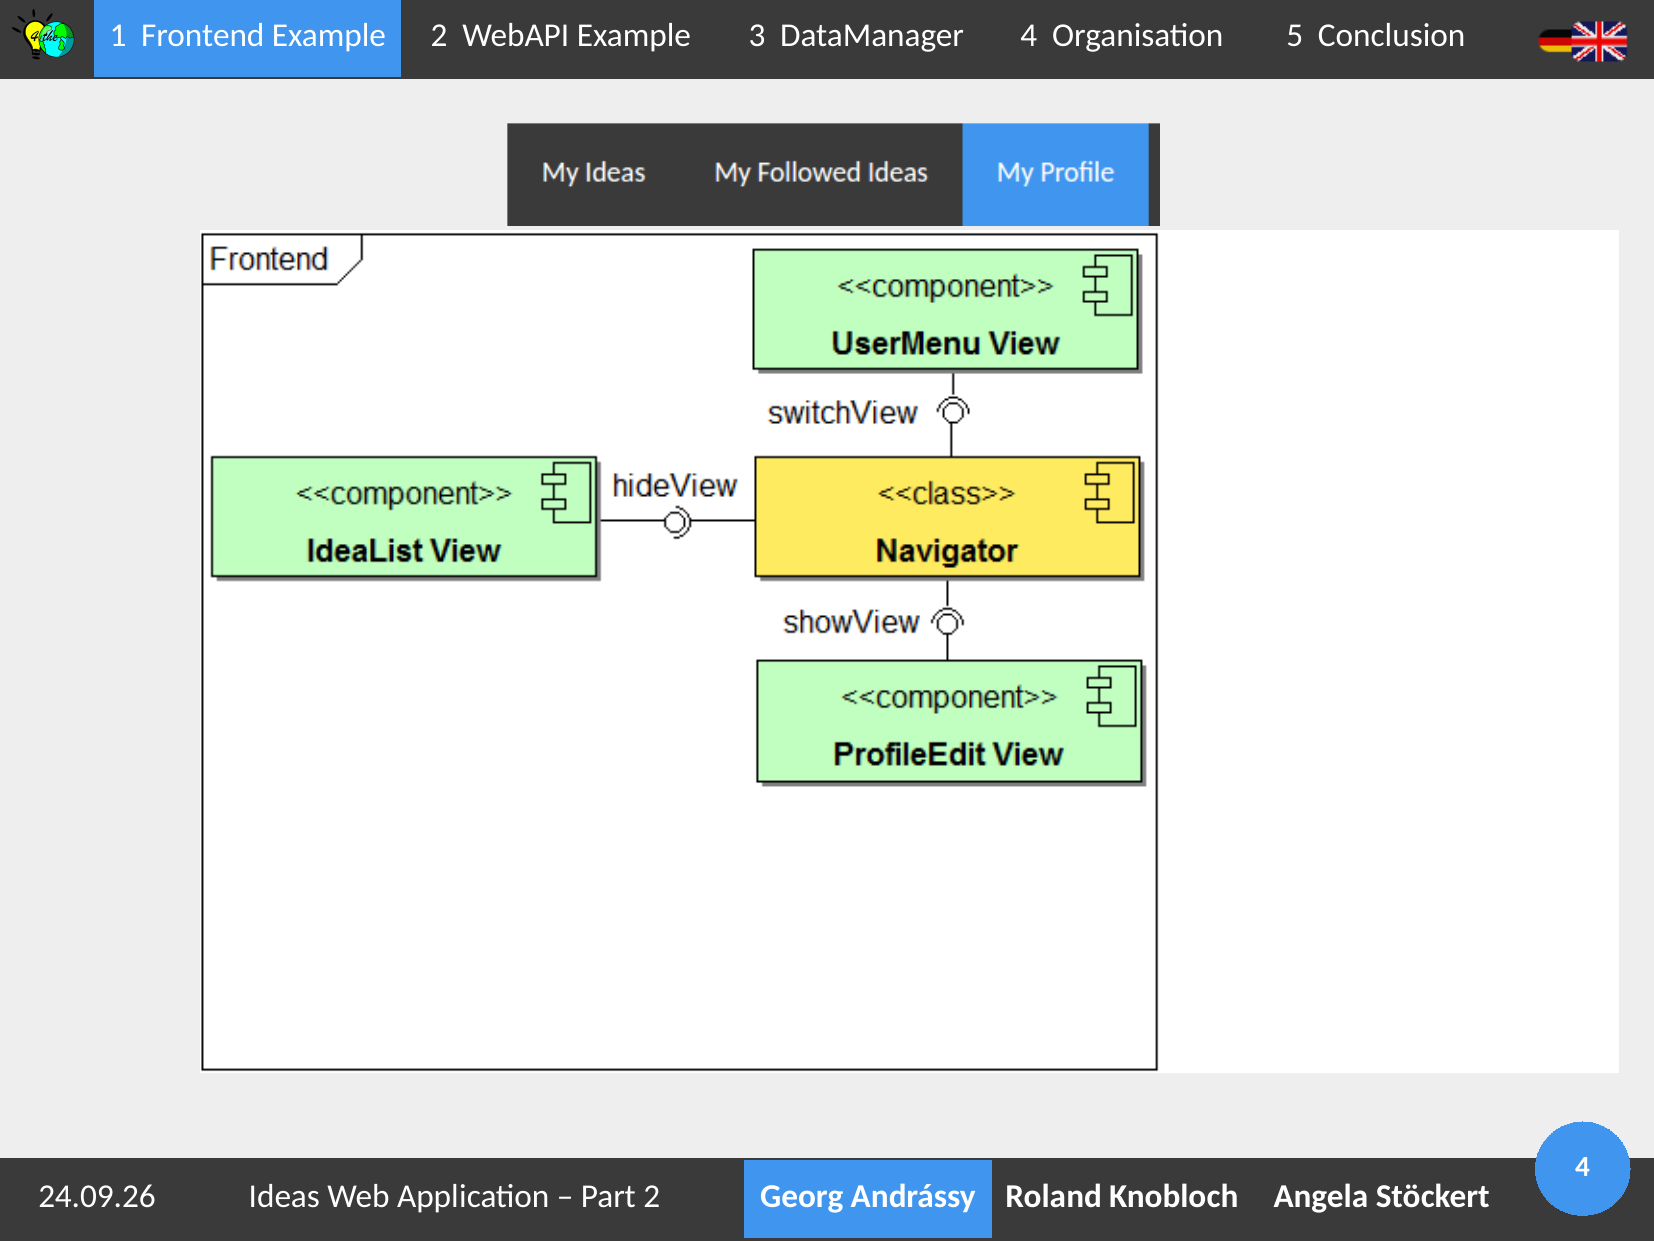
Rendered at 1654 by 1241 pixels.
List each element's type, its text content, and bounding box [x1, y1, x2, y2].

text_box Georg Andrássy [744, 1160, 992, 1238]
text_box 1 Frontend Example [94, 0, 401, 77]
text_box Ideas Web Application – Part 2 [242, 1160, 668, 1238]
text_box Angela Stöckert [1251, 1160, 1512, 1238]
text_box 2 WebAPI Example [401, 0, 720, 77]
text_box 4 Organisation [992, 0, 1251, 77]
picture [200, 230, 1619, 1073]
text_box 5 Conclusion [1251, 0, 1501, 77]
text_box Roland Knobloch [992, 1160, 1251, 1238]
picture [1536, 18, 1629, 64]
picture [506, 122, 1160, 226]
picture [2, 0, 83, 79]
text_box 3 DataManager [720, 0, 992, 77]
